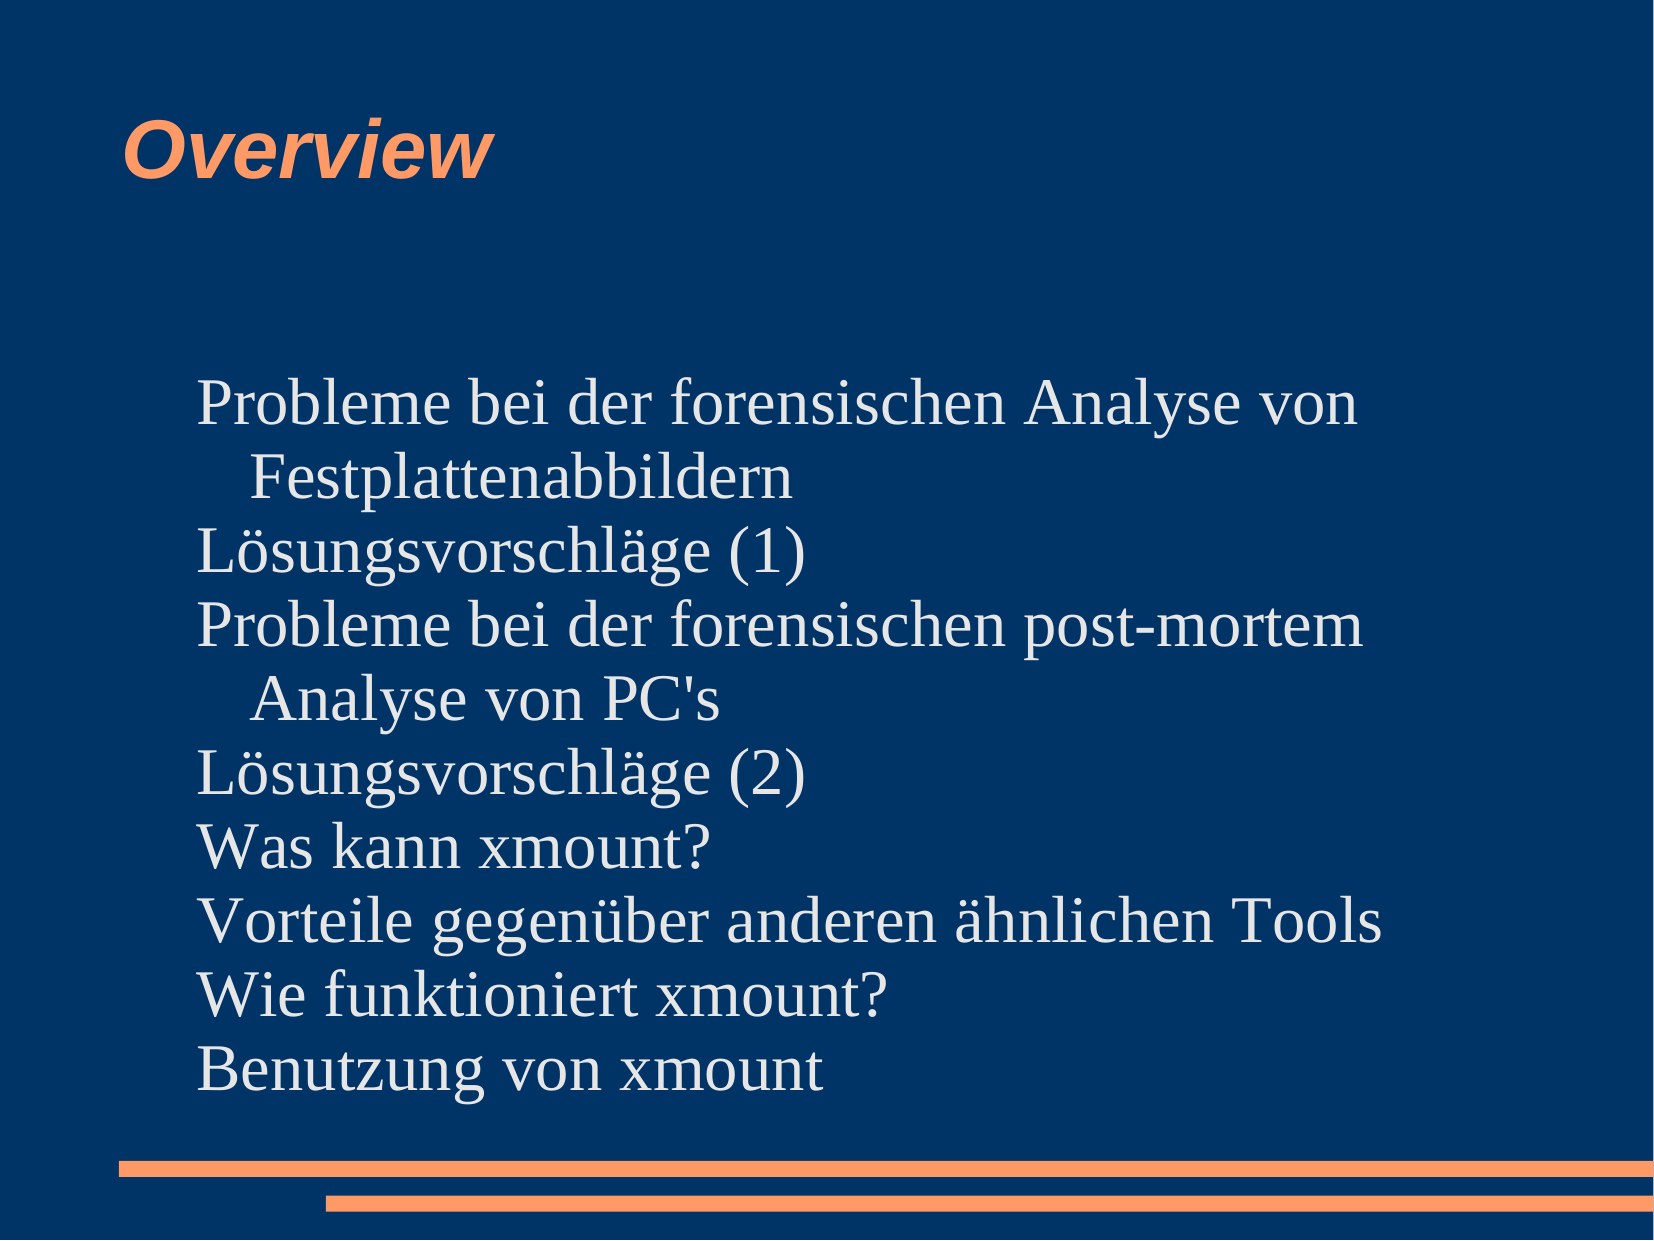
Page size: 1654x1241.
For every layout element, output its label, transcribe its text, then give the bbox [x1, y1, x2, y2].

title Overview [121, 46, 1534, 254]
list Probleme bei der forensischen Analyse von Festplattenabbildern Lösungsvorschläge (1) Probleme bei der forensischen post-mortem Analyse von PC's Lösungsvorschläge (2) Was kann xmount? Vorteile gegenüber anderen ähnlichen Tools Wie funktioniert xmount? Benutzung von xmount [178, 364, 1570, 1147]
